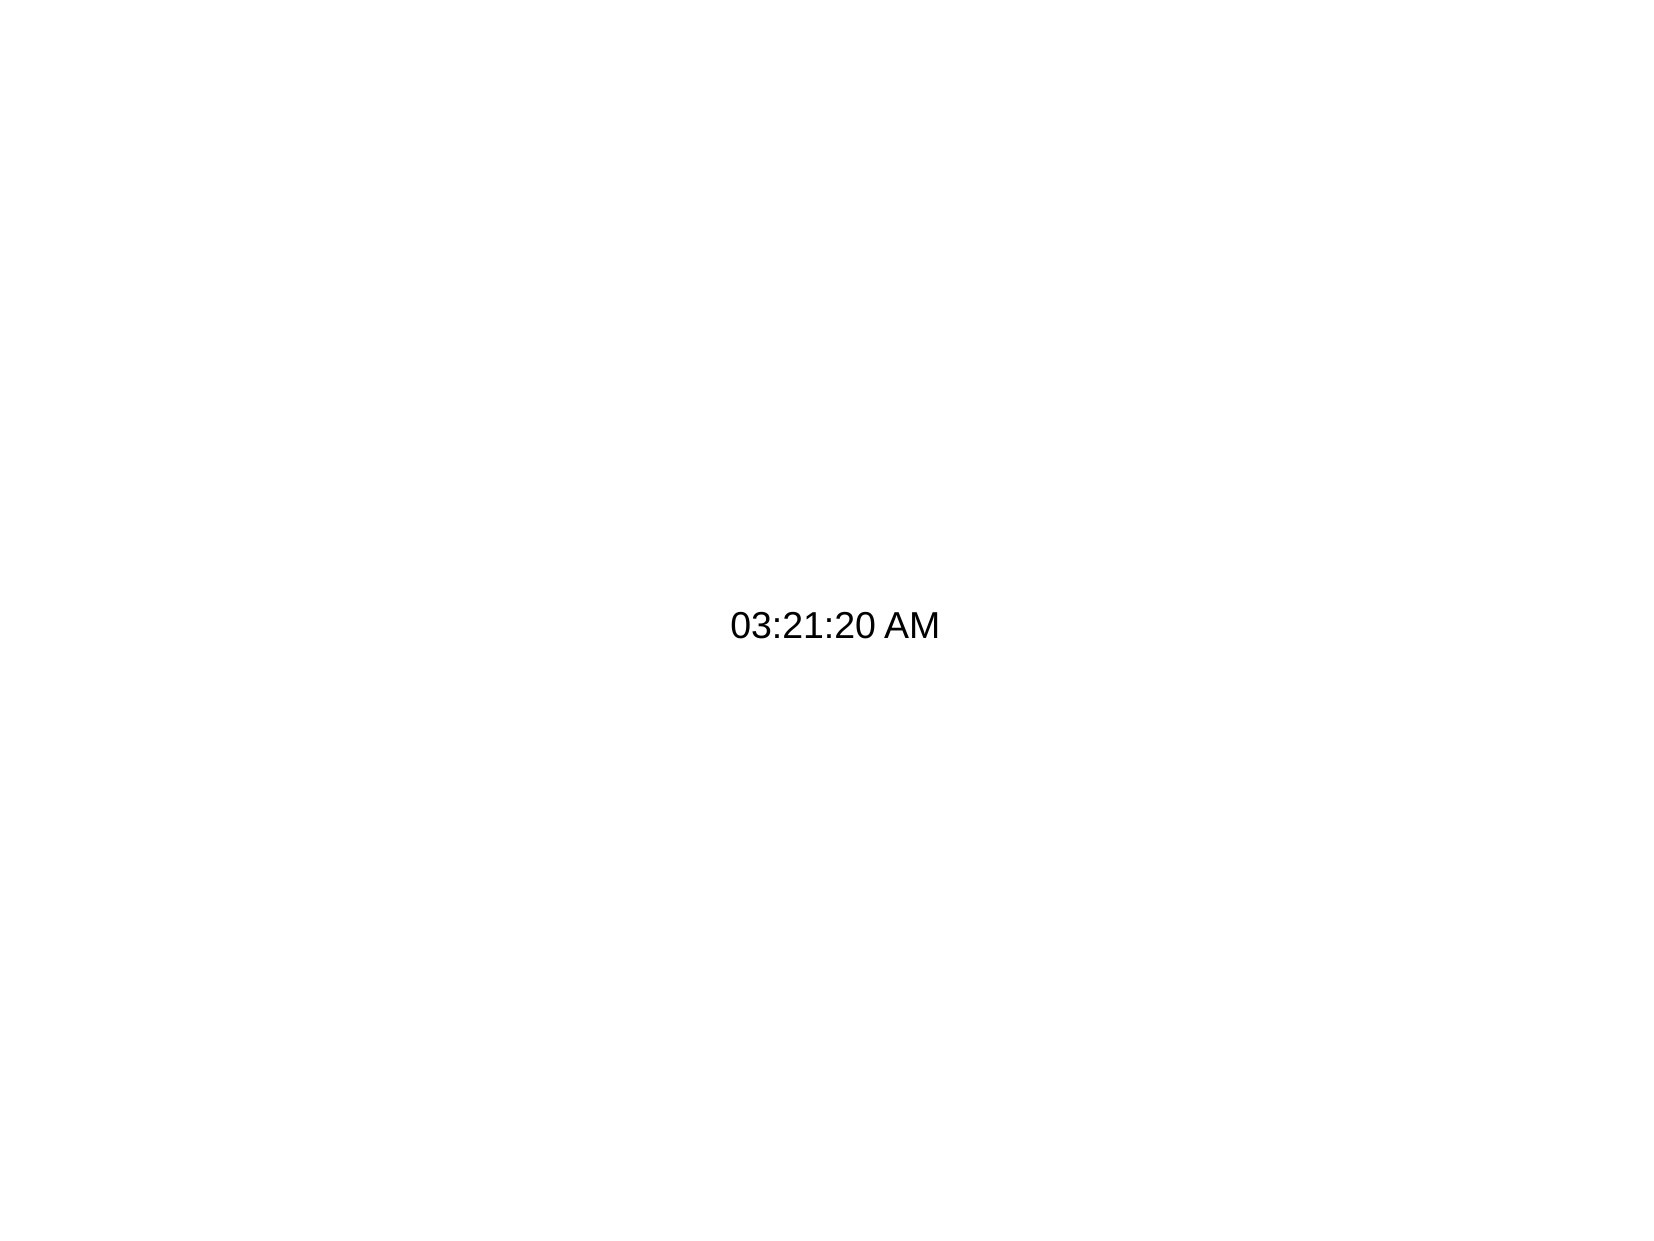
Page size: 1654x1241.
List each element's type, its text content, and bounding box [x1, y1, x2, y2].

text_box 05:05:23 PM [715, 597, 958, 668]
